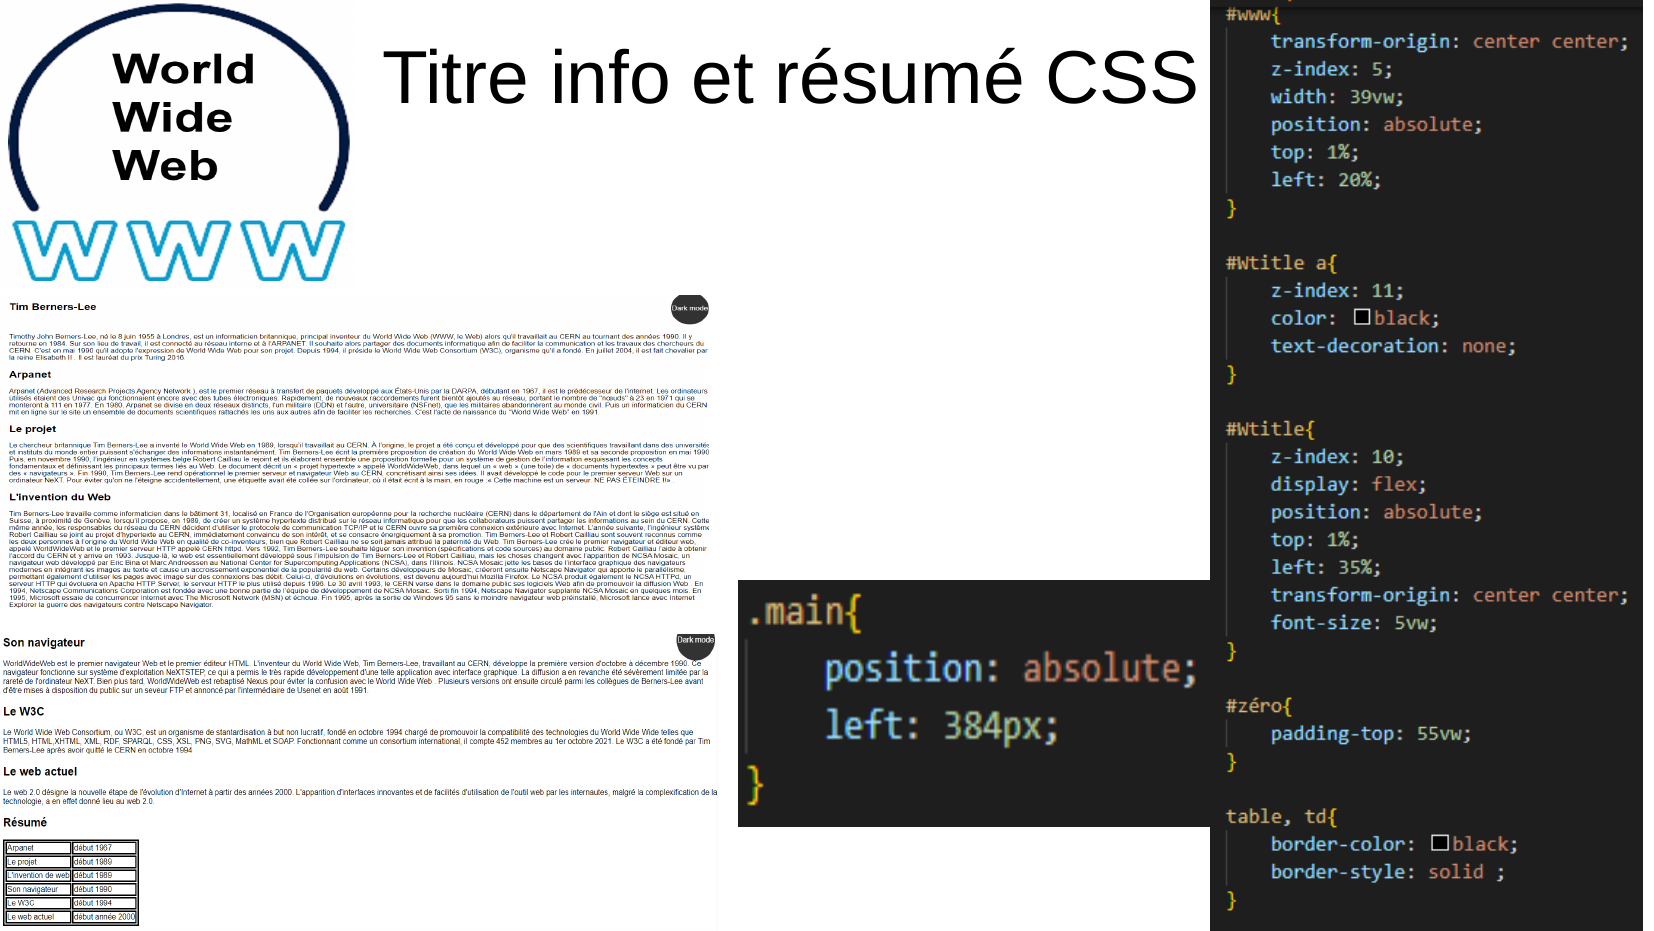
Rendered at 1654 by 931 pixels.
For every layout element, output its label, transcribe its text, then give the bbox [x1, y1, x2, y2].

picture [738, 0, 1643, 931]
picture [0, 0, 355, 288]
title Titre info et résumé CSS [355, 0, 1210, 156]
picture [0, 634, 718, 931]
picture [0, 295, 709, 611]
